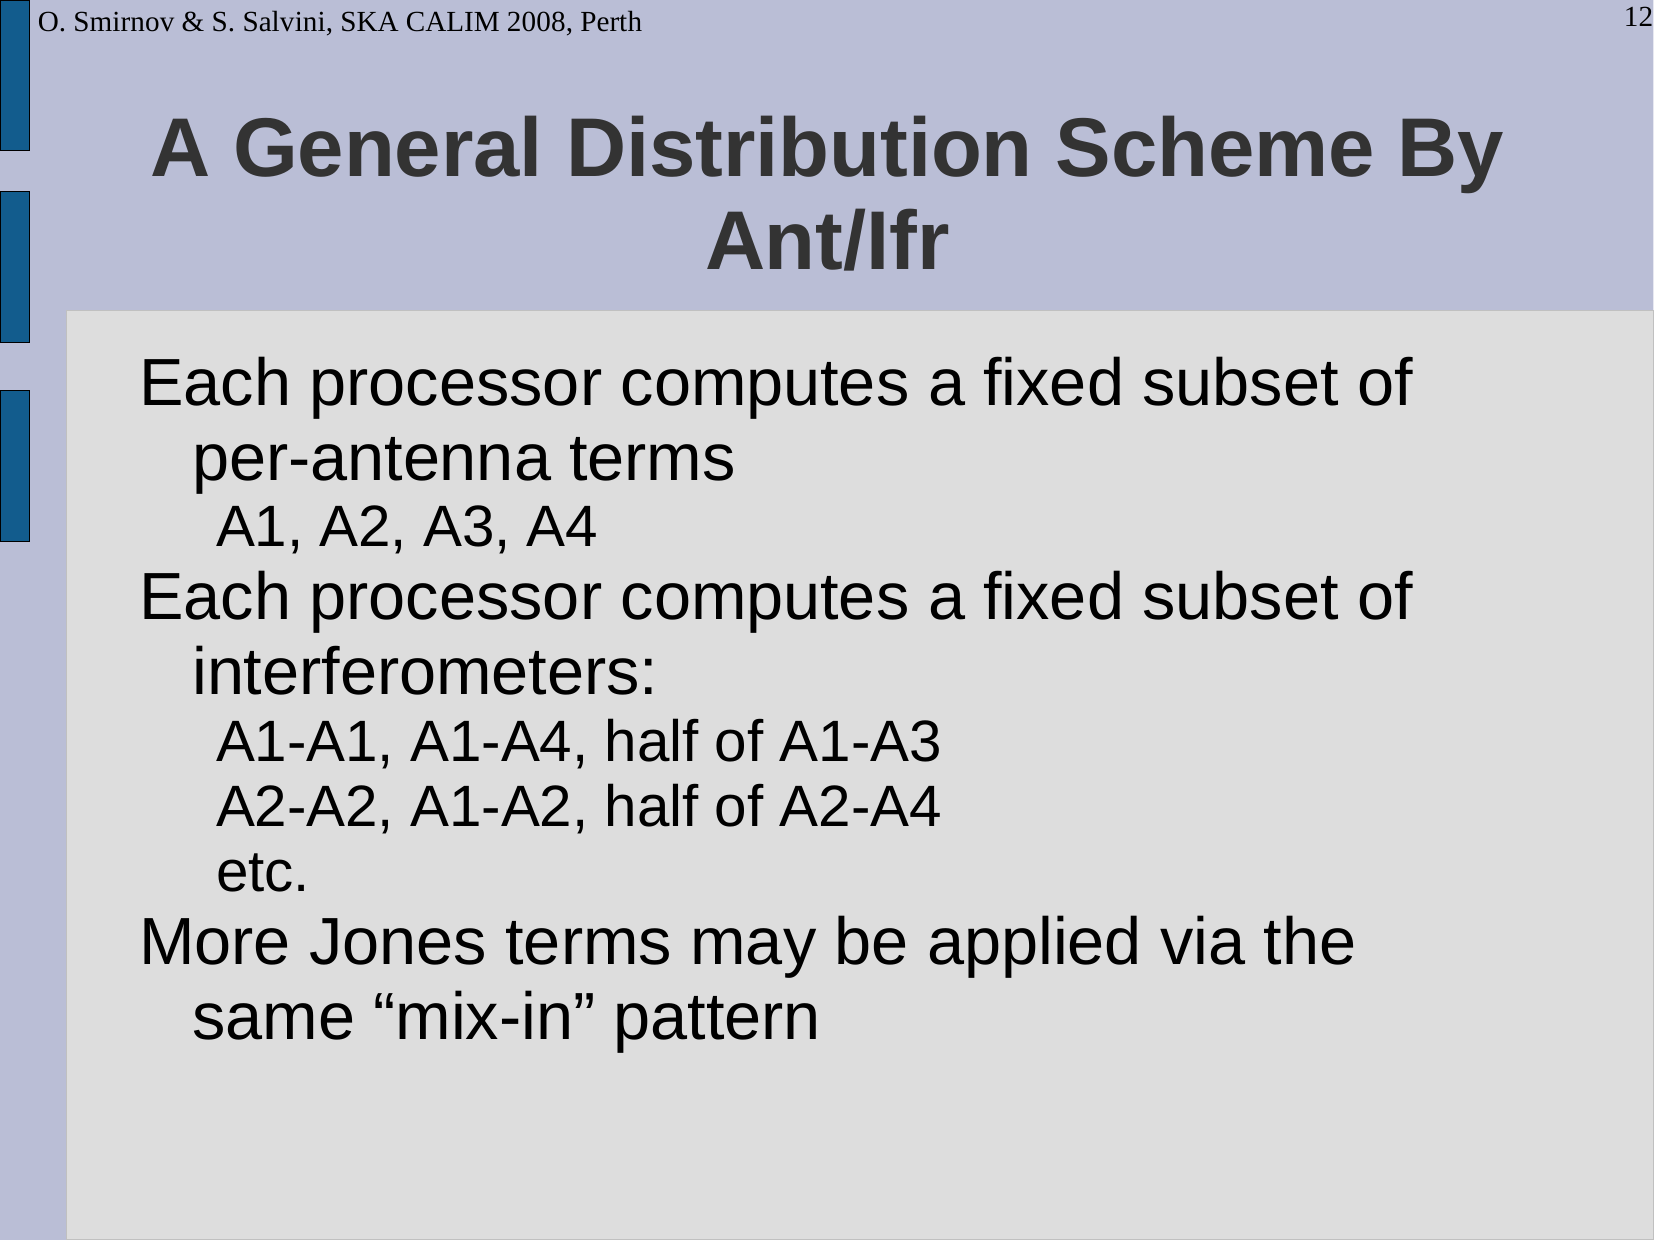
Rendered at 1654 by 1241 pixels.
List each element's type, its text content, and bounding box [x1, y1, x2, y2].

list Each processor computes a fixed subset of per-antenna terms A1, A2, A3, A4 Each processor computes a fixed subset of interferometers: A1-A1, A1-A4, half of A1-A3 A2-A2, A1-A2, half of A2-A4 etc. More Jones terms may be applied via the same “mix-in” pattern [121, 344, 1534, 1159]
title A General Distribution Scheme By Ant/Ifr [121, 87, 1534, 302]
